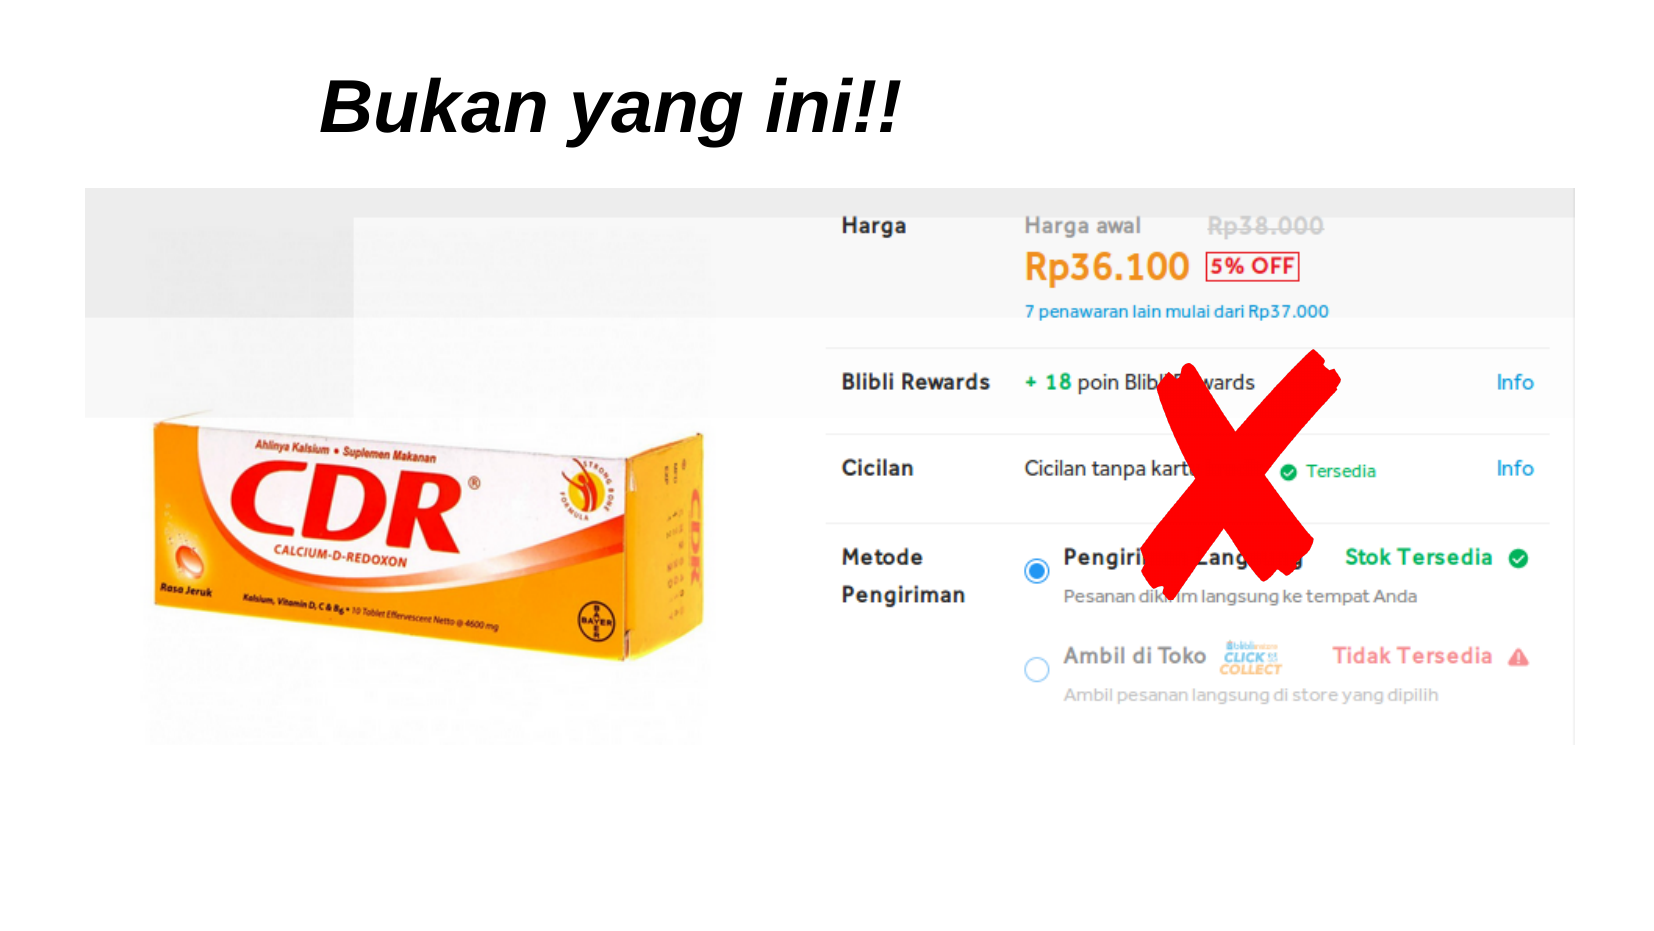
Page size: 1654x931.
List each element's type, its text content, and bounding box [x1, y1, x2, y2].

text_box Bukan yang ini!! [304, 57, 1314, 157]
picture [85, 188, 1575, 745]
